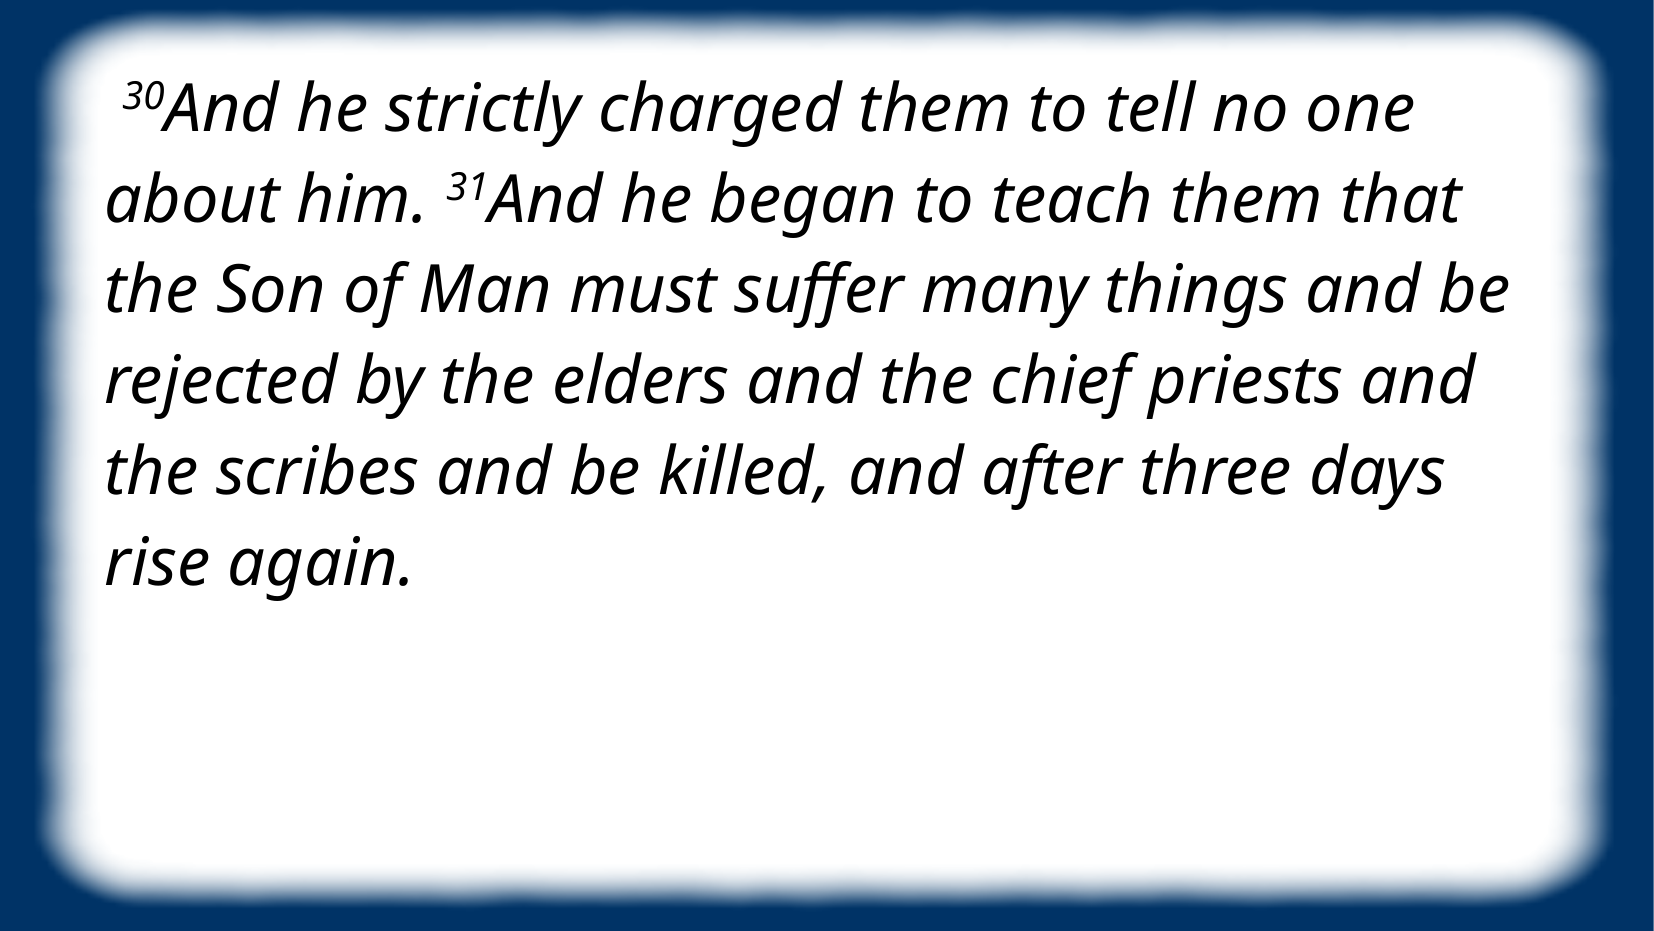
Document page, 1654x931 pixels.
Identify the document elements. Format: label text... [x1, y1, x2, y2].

picture [0, 0, 1654, 931]
text_box 30And he strictly charged them to tell no one about him. 31And he began to teach them that the Son of Man must suffer many things and be rejected by the elders and the chief priests and the scribes and be killed, and after three days rise again. [90, 52, 1561, 601]
